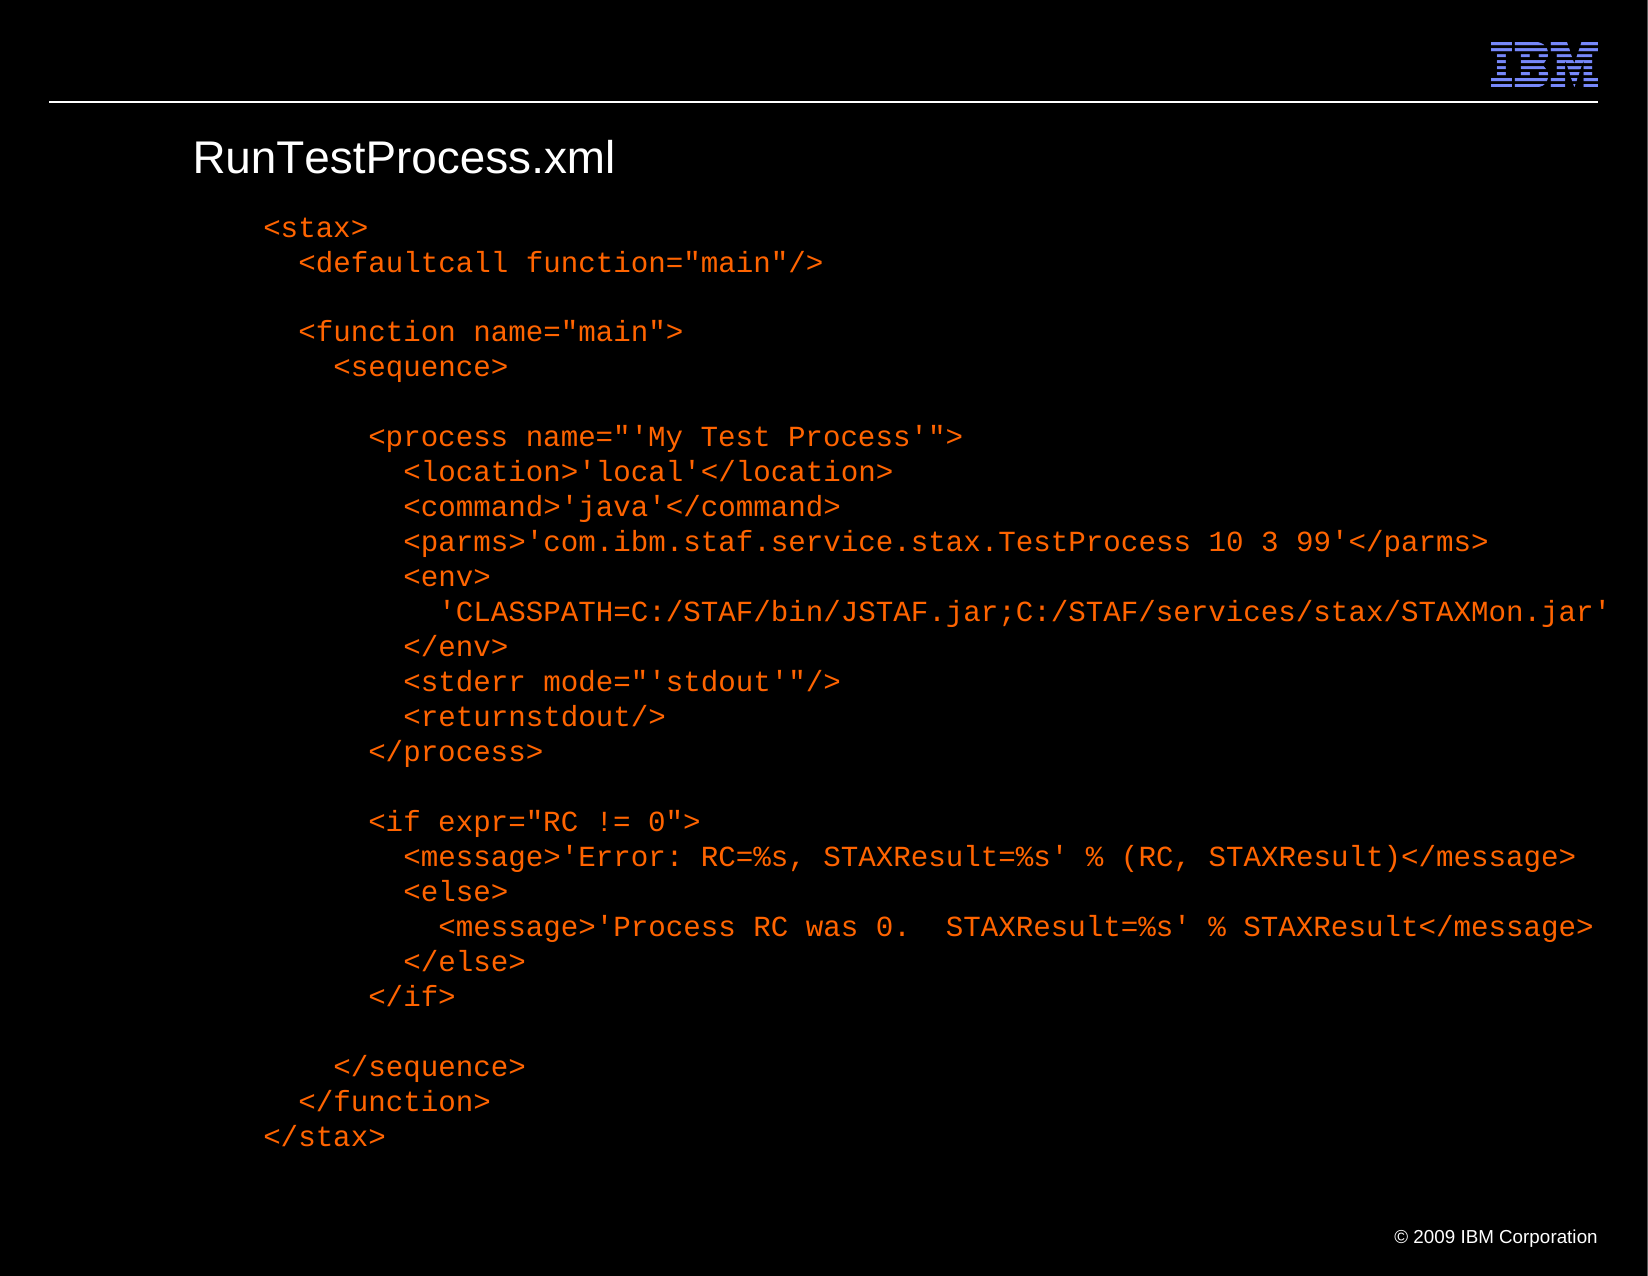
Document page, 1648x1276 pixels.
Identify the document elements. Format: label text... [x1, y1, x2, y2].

title RunTestProcess.xml [175, 125, 1648, 219]
text_box <stax> <defaultcall function="main"/> <function name="main"> <sequence> <process name="'My Test Process'"> <location>'local'</location> <command>'java'</command> <parms>'com.ibm.staf.service.stax.TestProcess 10 3 99'</parms> <env> 'CLASSPATH=C:/STAF/bin/JSTAF.jar;C:/STAF/services/stax/STAXMon.jar' </env> <stderr mode="'stdout'"/> <returnstdout/> </process> <if expr="RC != 0"> <message>'Error: RC=%s, STAXResult=%s' % (RC, STAXResult)</message> <else> <message>'Process RC was 0. STAXResult=%s' % STAXResult</message> </else> </if> </sequence> </function> </stax> [248, 200, 1648, 1160]
picture [1491, 42, 1598, 87]
